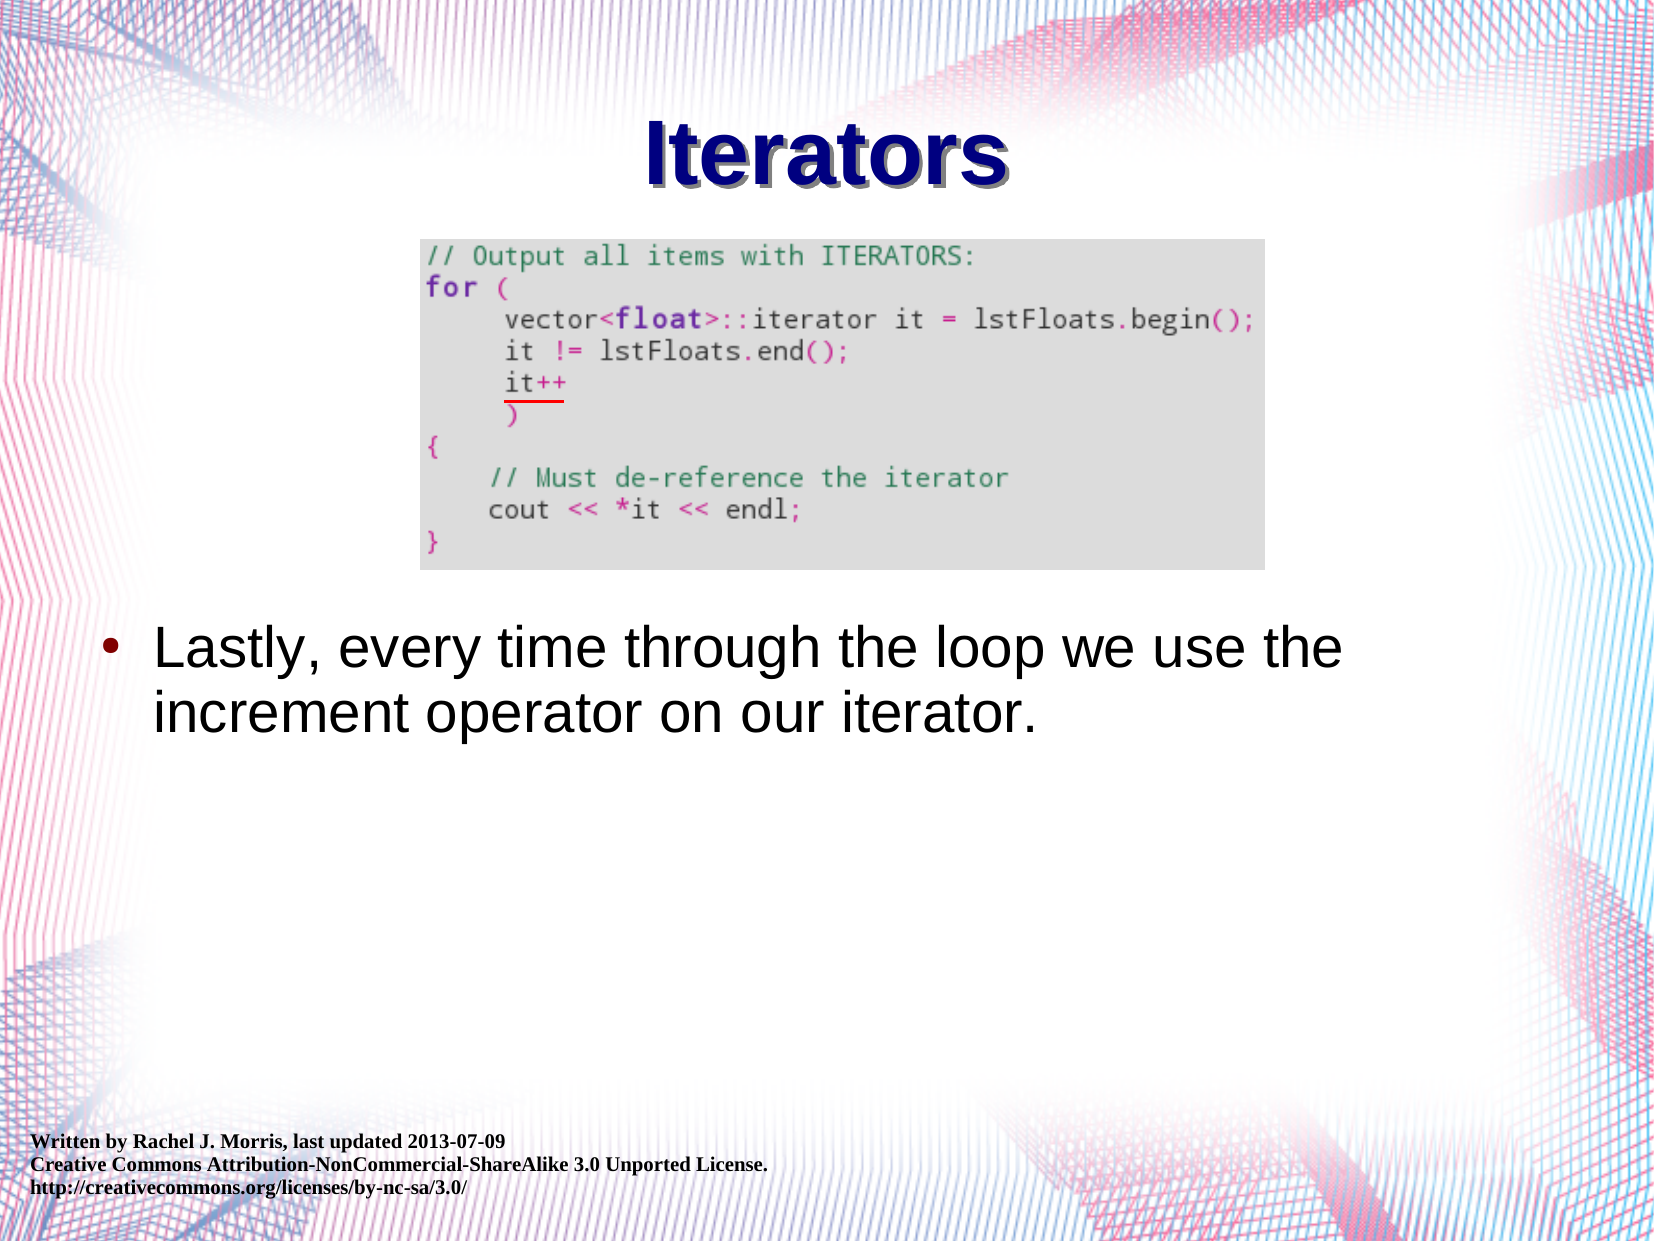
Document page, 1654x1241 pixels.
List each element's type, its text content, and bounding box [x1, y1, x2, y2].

title Iterators [82, 49, 1571, 257]
picture [0, 0, 1654, 1241]
list Lastly, every time through the loop we use the increment operator on our iterator. [82, 615, 1571, 1010]
